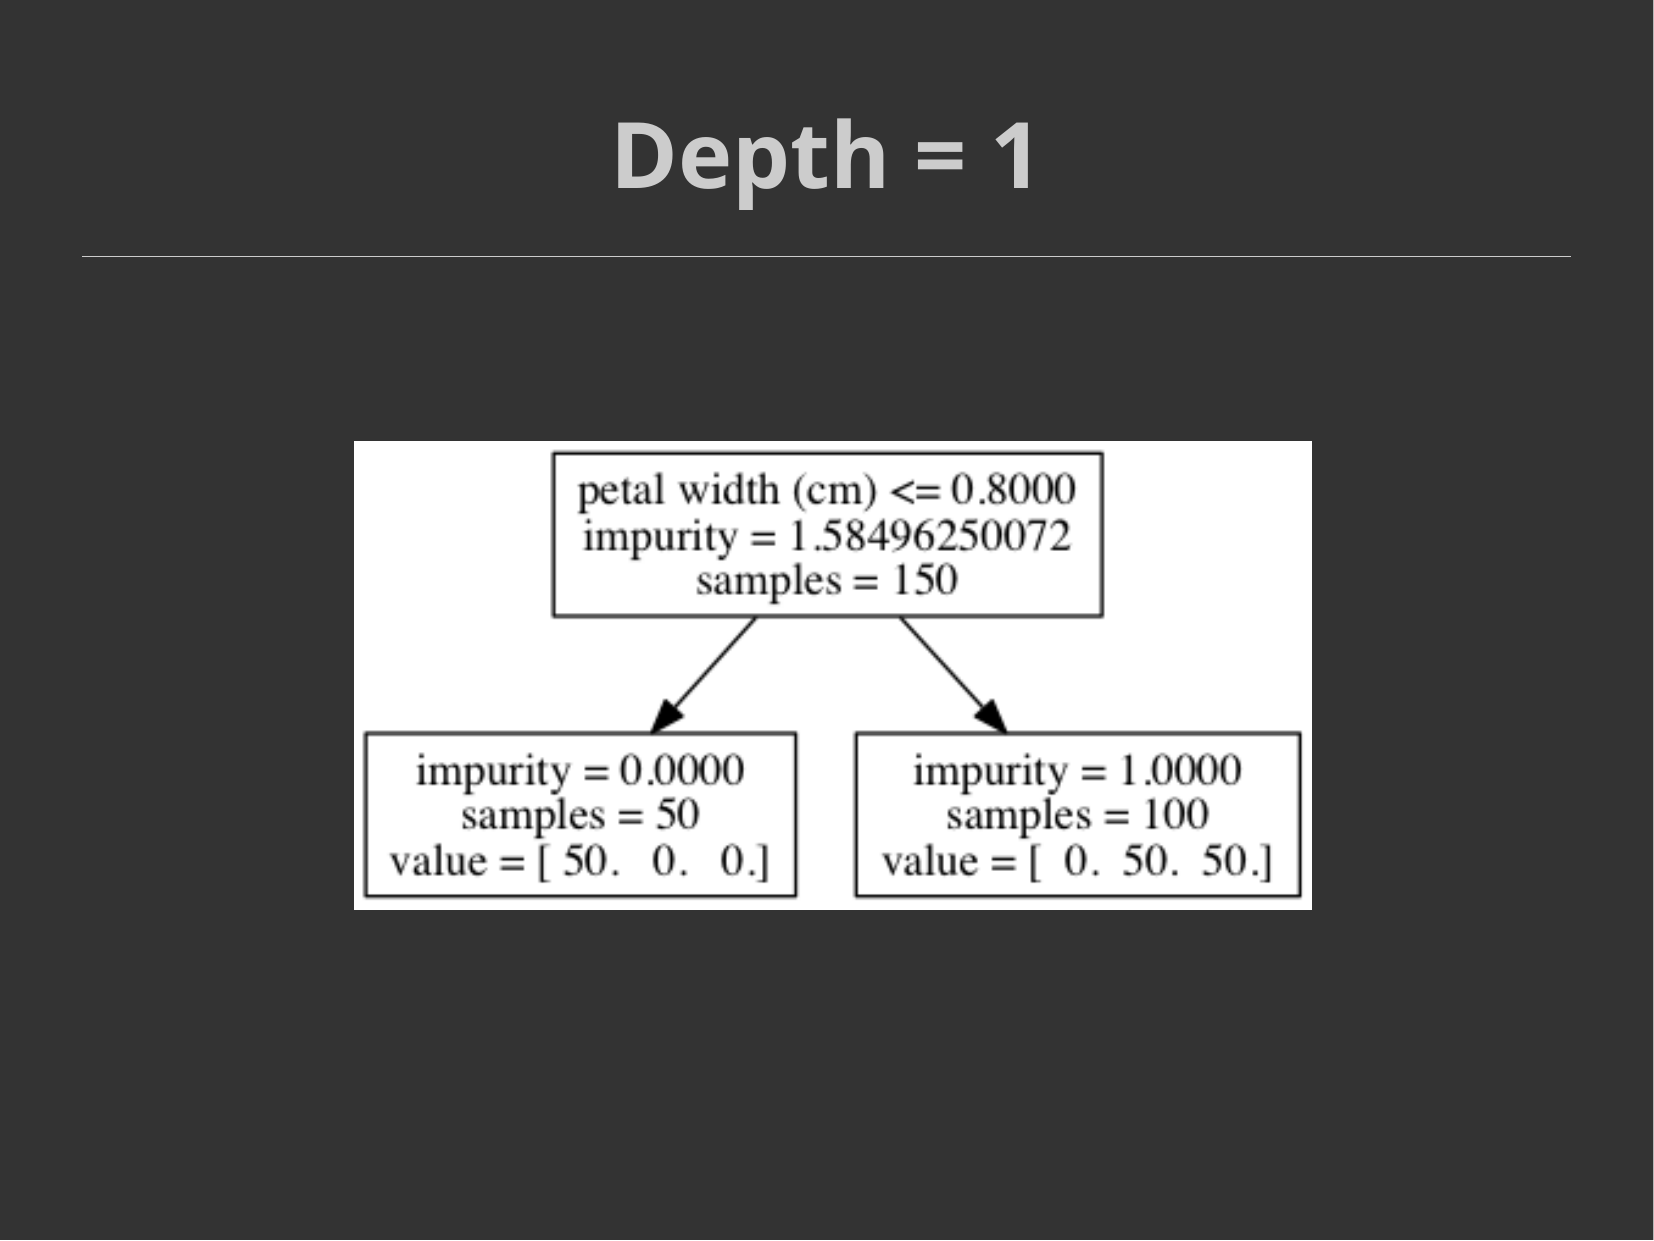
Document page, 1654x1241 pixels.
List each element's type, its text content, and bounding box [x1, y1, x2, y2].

picture [354, 441, 1312, 910]
title Depth = 1 [82, 49, 1571, 257]
